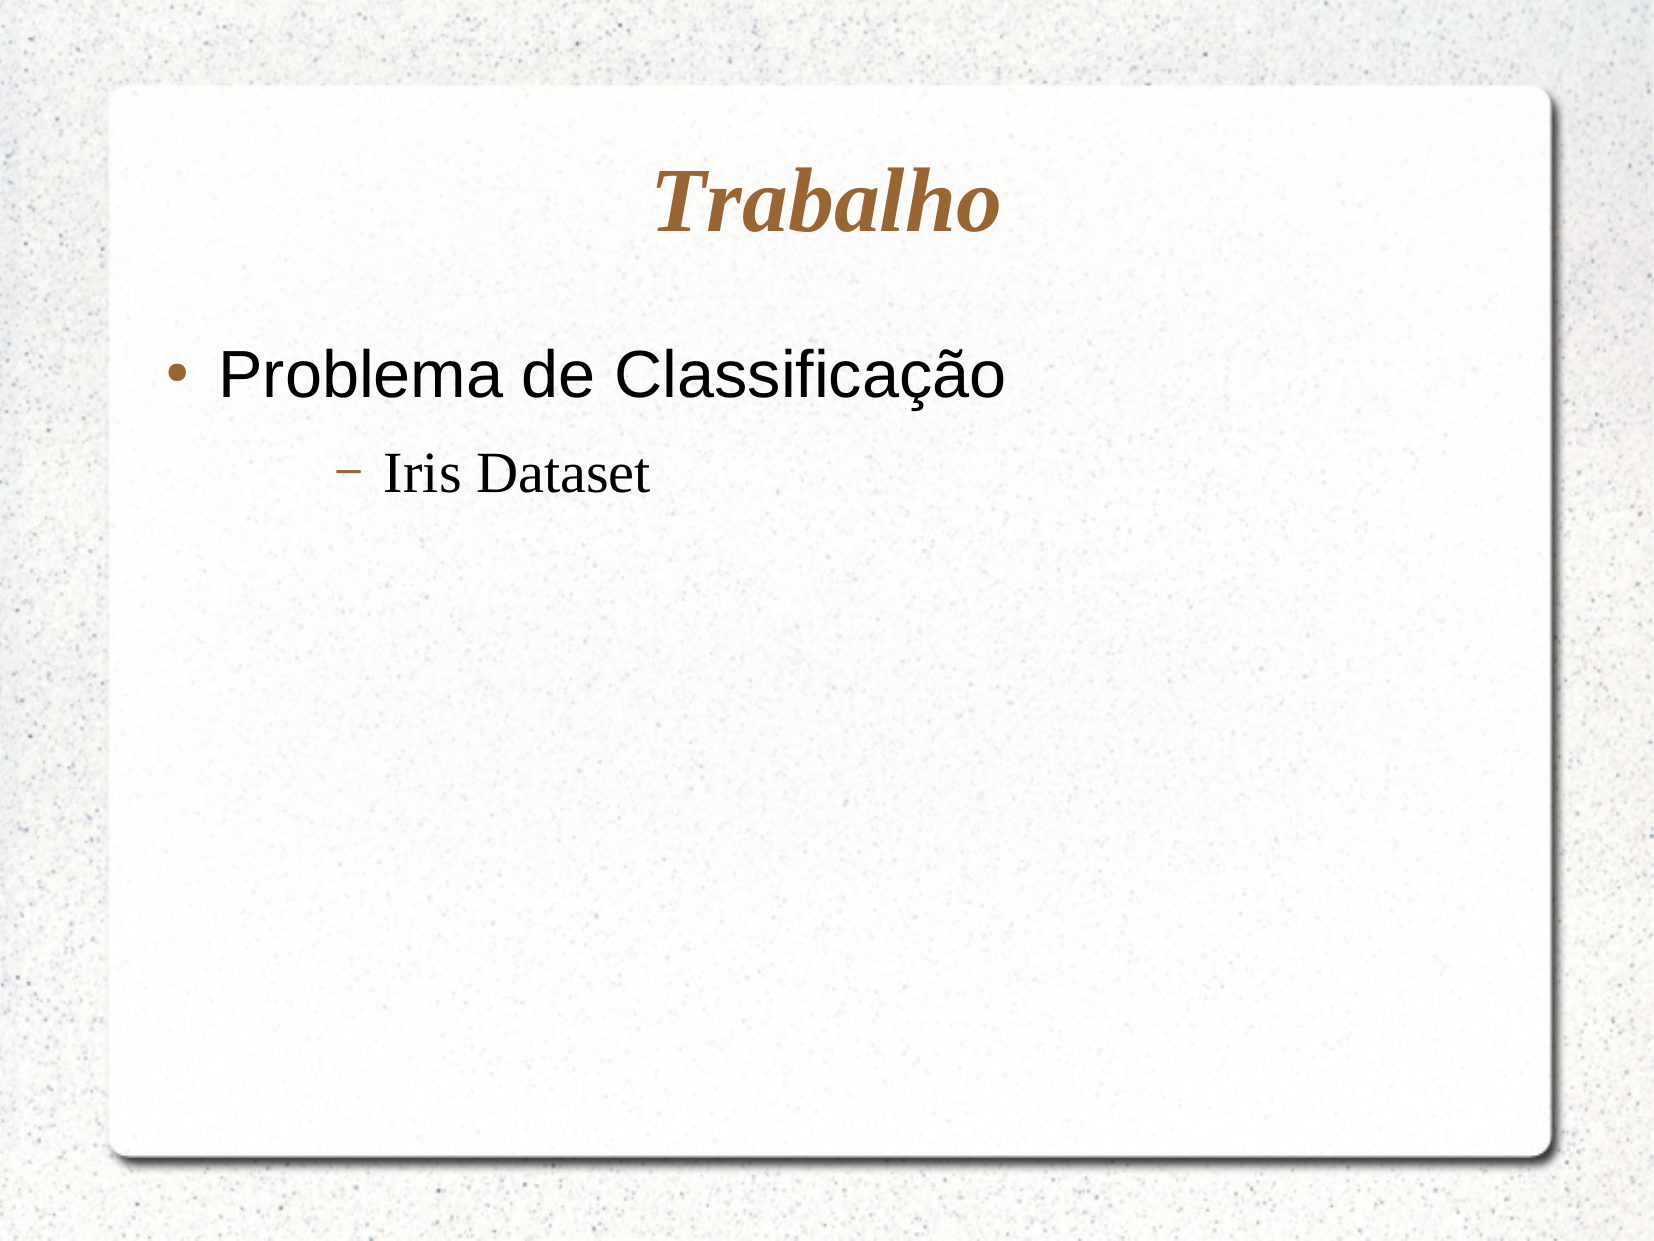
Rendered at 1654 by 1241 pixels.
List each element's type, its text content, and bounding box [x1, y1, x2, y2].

picture [0, 0, 1654, 1241]
title Trabalho [118, 96, 1536, 304]
list Problema de Classificação Iris Dataset [147, 336, 1506, 987]
